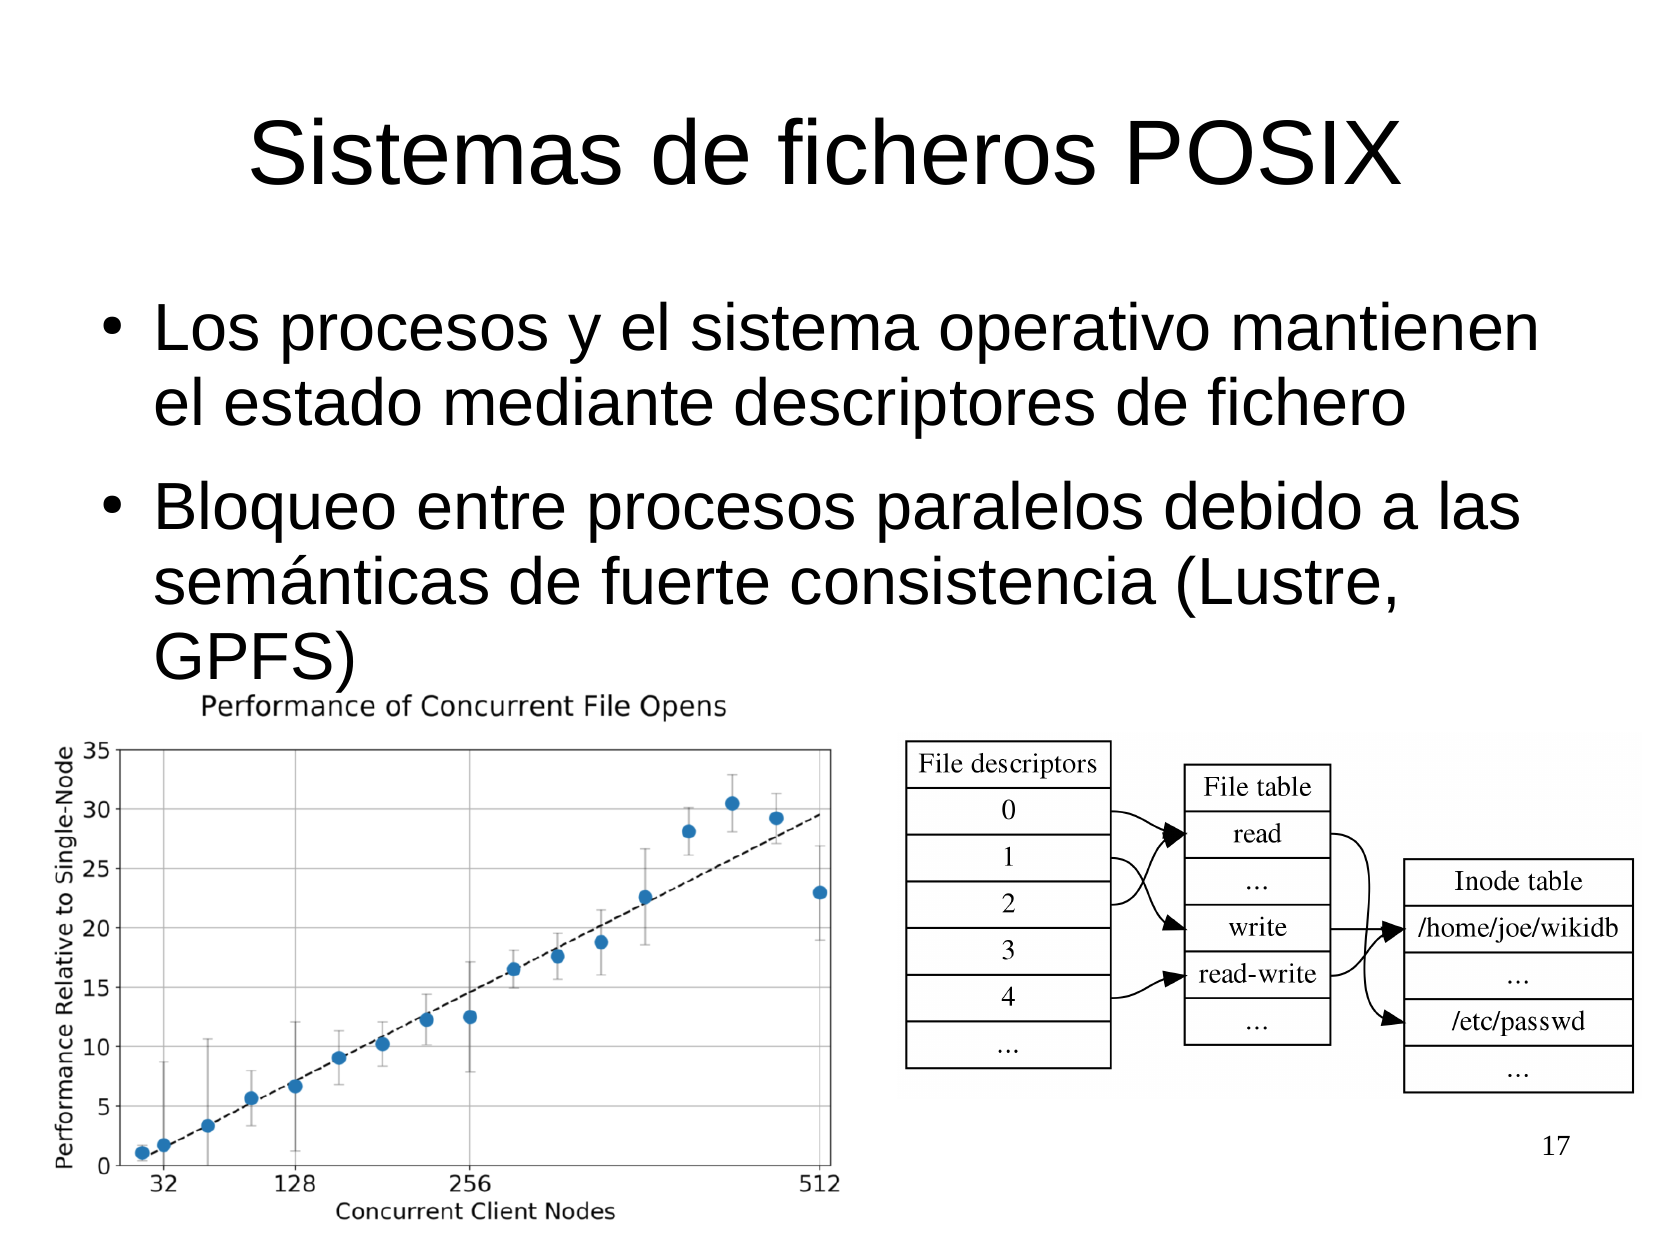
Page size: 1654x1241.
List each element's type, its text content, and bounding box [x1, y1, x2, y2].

picture [5, 683, 1642, 1234]
list Los procesos y el sistema operativo mantienen el estado mediante descriptores de fichero Bloqueo entre procesos paralelos debido a las semánticas de fuerte consistencia (Lustre, GPFS) [82, 290, 1571, 1010]
title Sistemas de ficheros POSIX [82, 49, 1571, 257]
